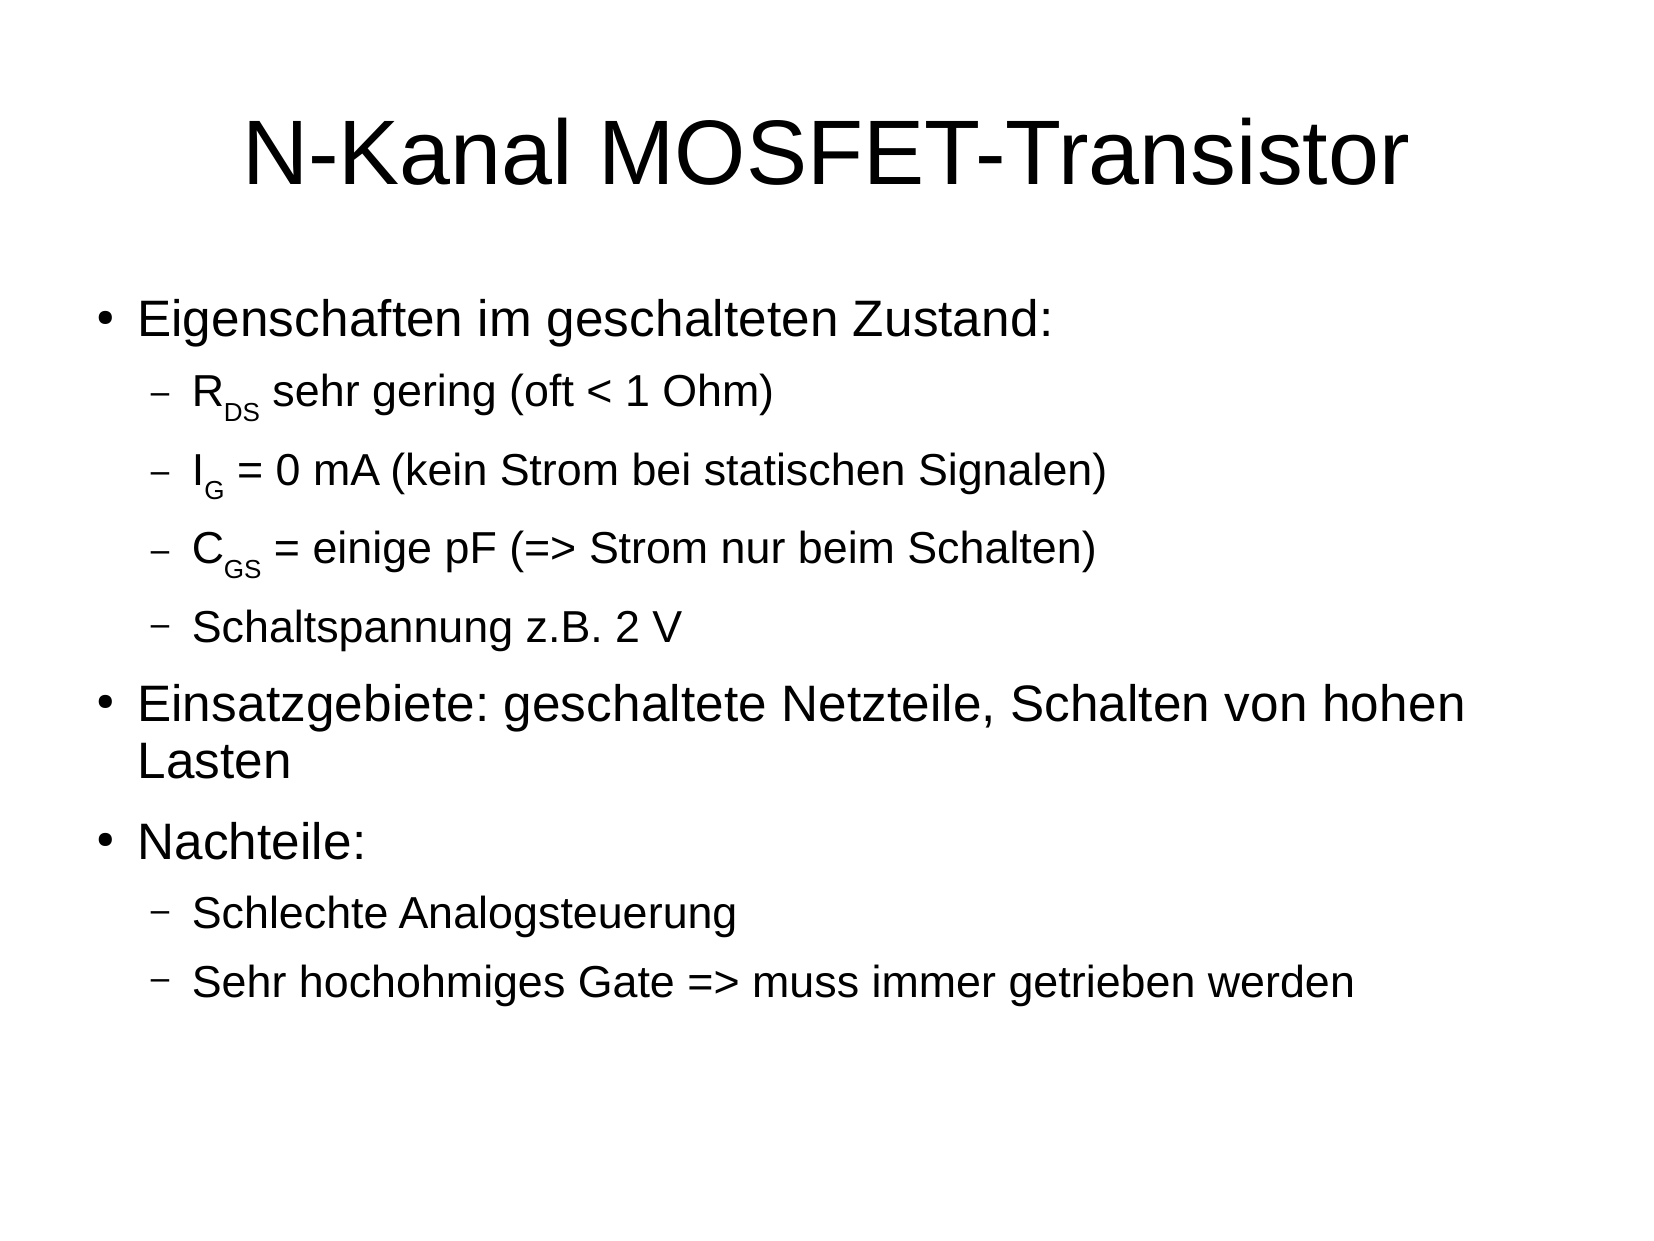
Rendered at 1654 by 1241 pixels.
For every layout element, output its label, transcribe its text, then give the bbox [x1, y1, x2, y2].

list Eigenschaften im geschalteten Zustand: RDS sehr gering (oft < 1 Ohm) IG = 0 mA (kein Strom bei statischen Signalen) CGS = einige pF (=> Strom nur beim Schalten) Schaltspannung z.B. 2 V Einsatzgebiete: geschaltete Netzteile, Schalten von hohen Lasten Nachteile: Schlechte Analogsteuerung Sehr hochohmiges Gate => muss immer getrieben werden [82, 290, 1571, 1010]
title N-Kanal MOSFET-Transistor [82, 49, 1571, 257]
